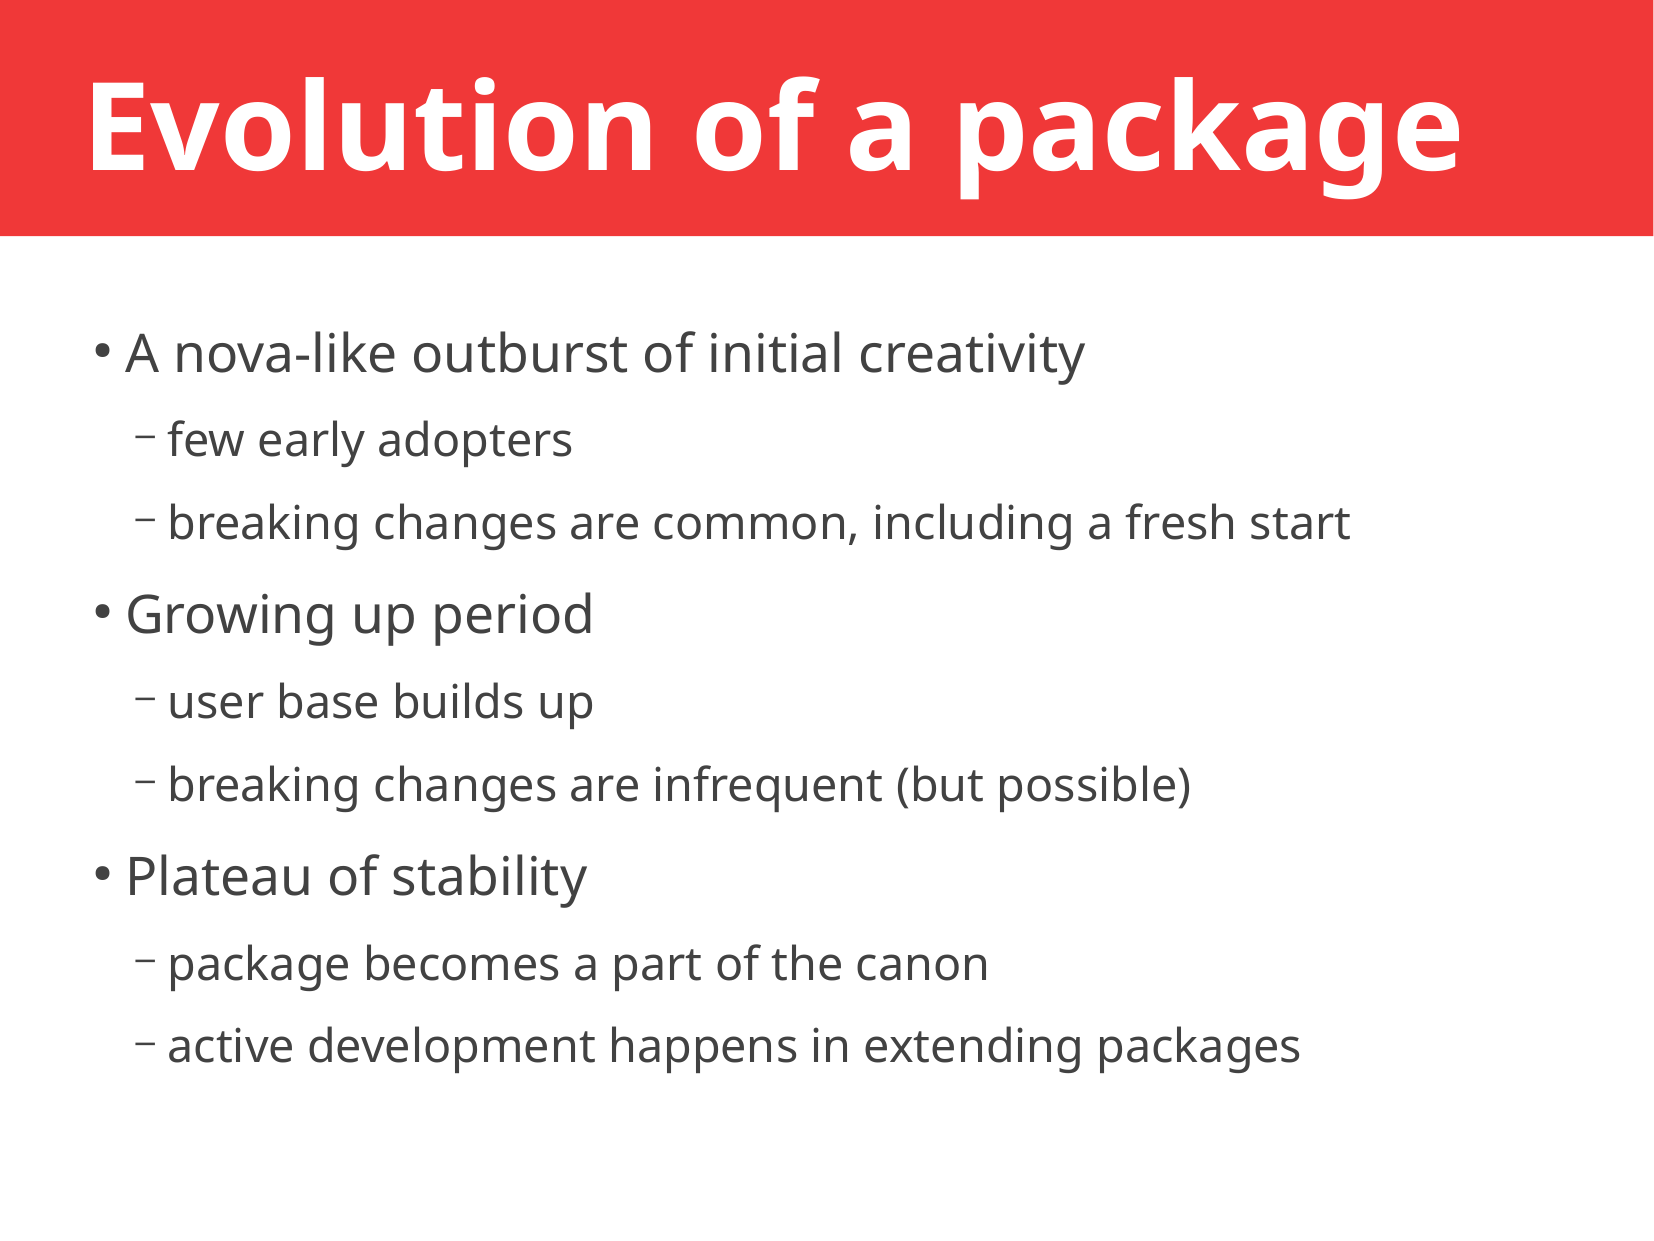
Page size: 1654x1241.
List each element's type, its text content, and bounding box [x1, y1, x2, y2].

title Evolution of a package [82, 19, 1571, 227]
list A nova-like outburst of initial creativity few early adopters breaking changes are common, including a fresh start Growing up period user base builds up breaking changes are infrequent (but possible) Plateau of stability package becomes a part of the canon active development happens in extending packages [82, 314, 1563, 1080]
